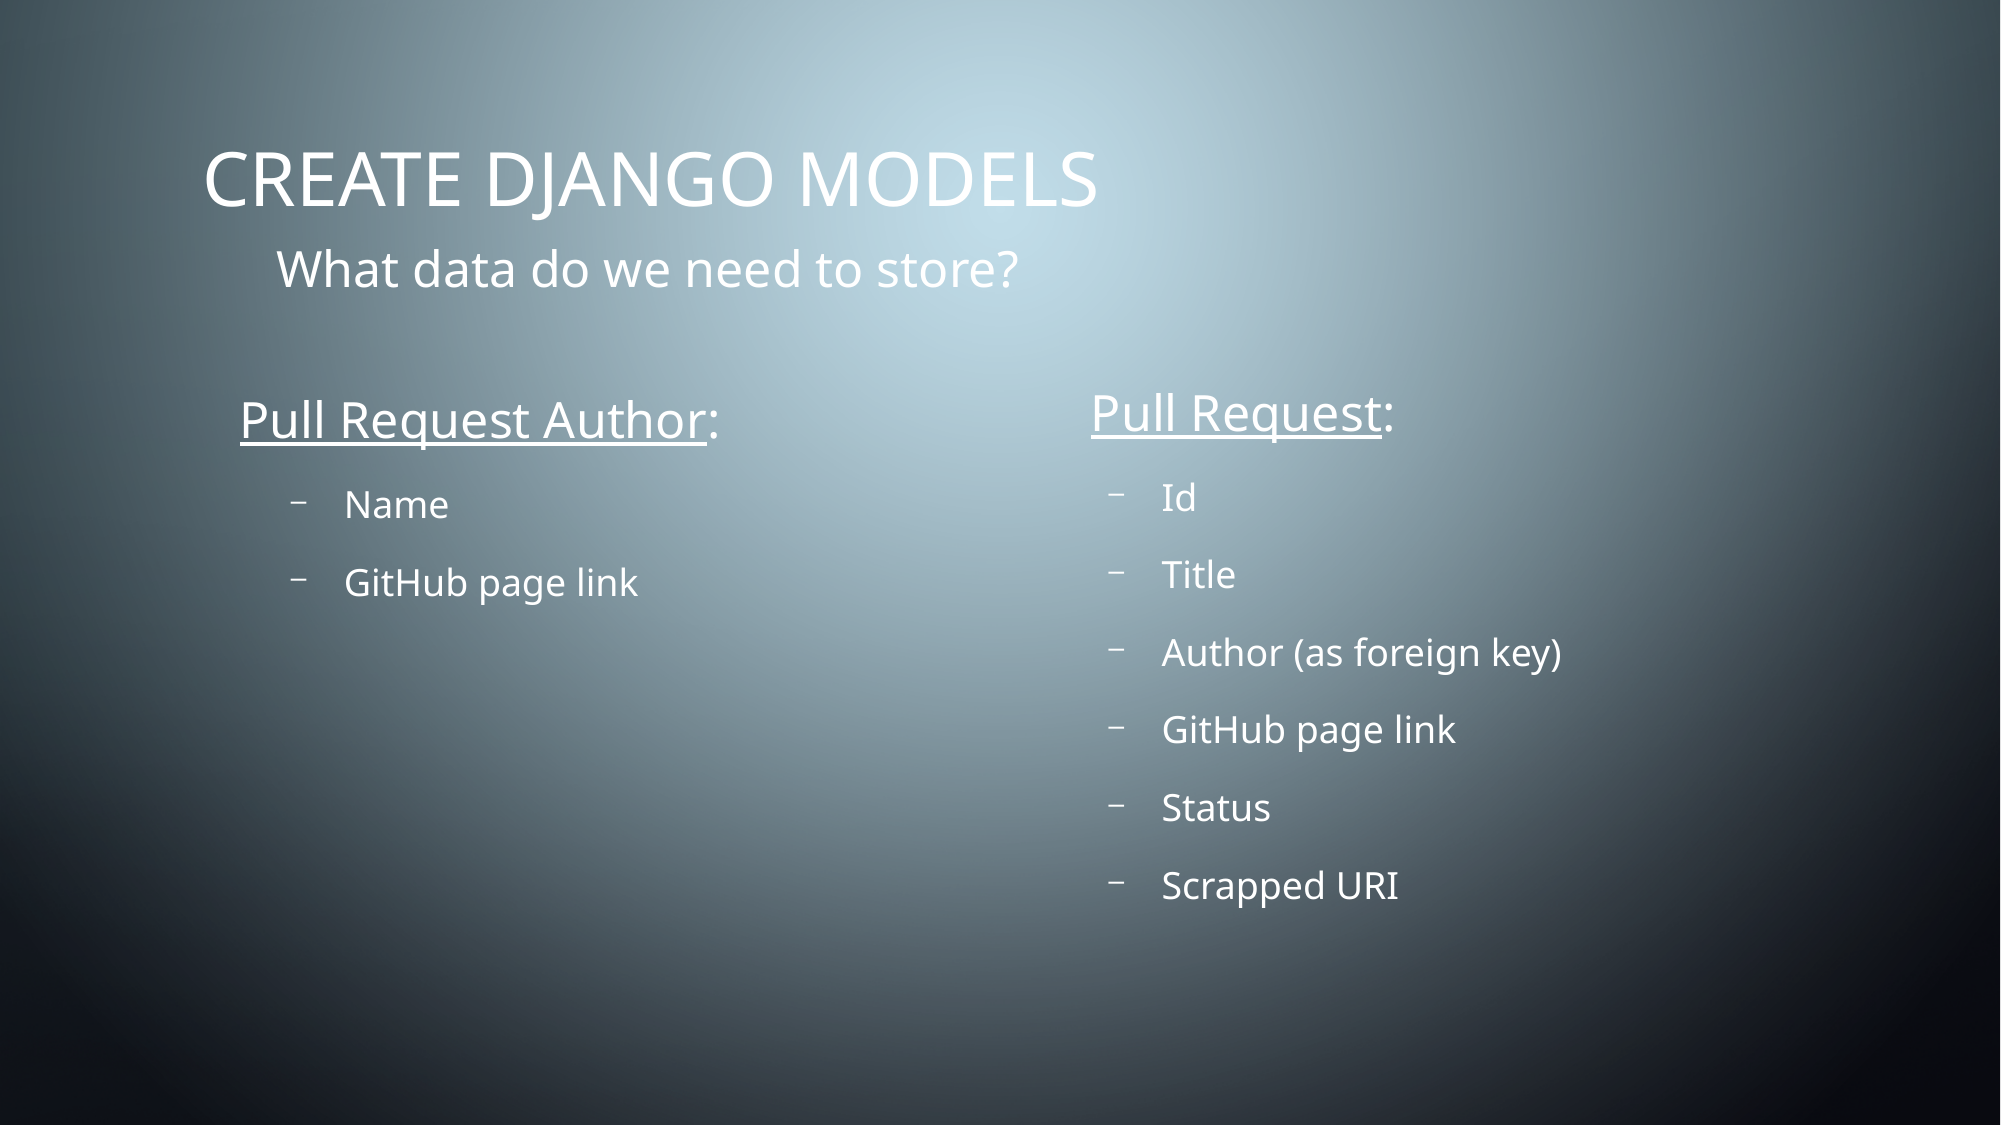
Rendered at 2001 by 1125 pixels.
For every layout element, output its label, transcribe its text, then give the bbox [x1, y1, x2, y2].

title CREATE DJANGO MODELS What data do we need to store? [187, 101, 1813, 344]
list Pull Request: Id Title Author (as foreign key) GitHub page link Status Scrapped URI [1019, 369, 1813, 950]
picture [0, 0, 2001, 1125]
list Pull Request Author: Name GitHub page link [187, 369, 981, 950]
